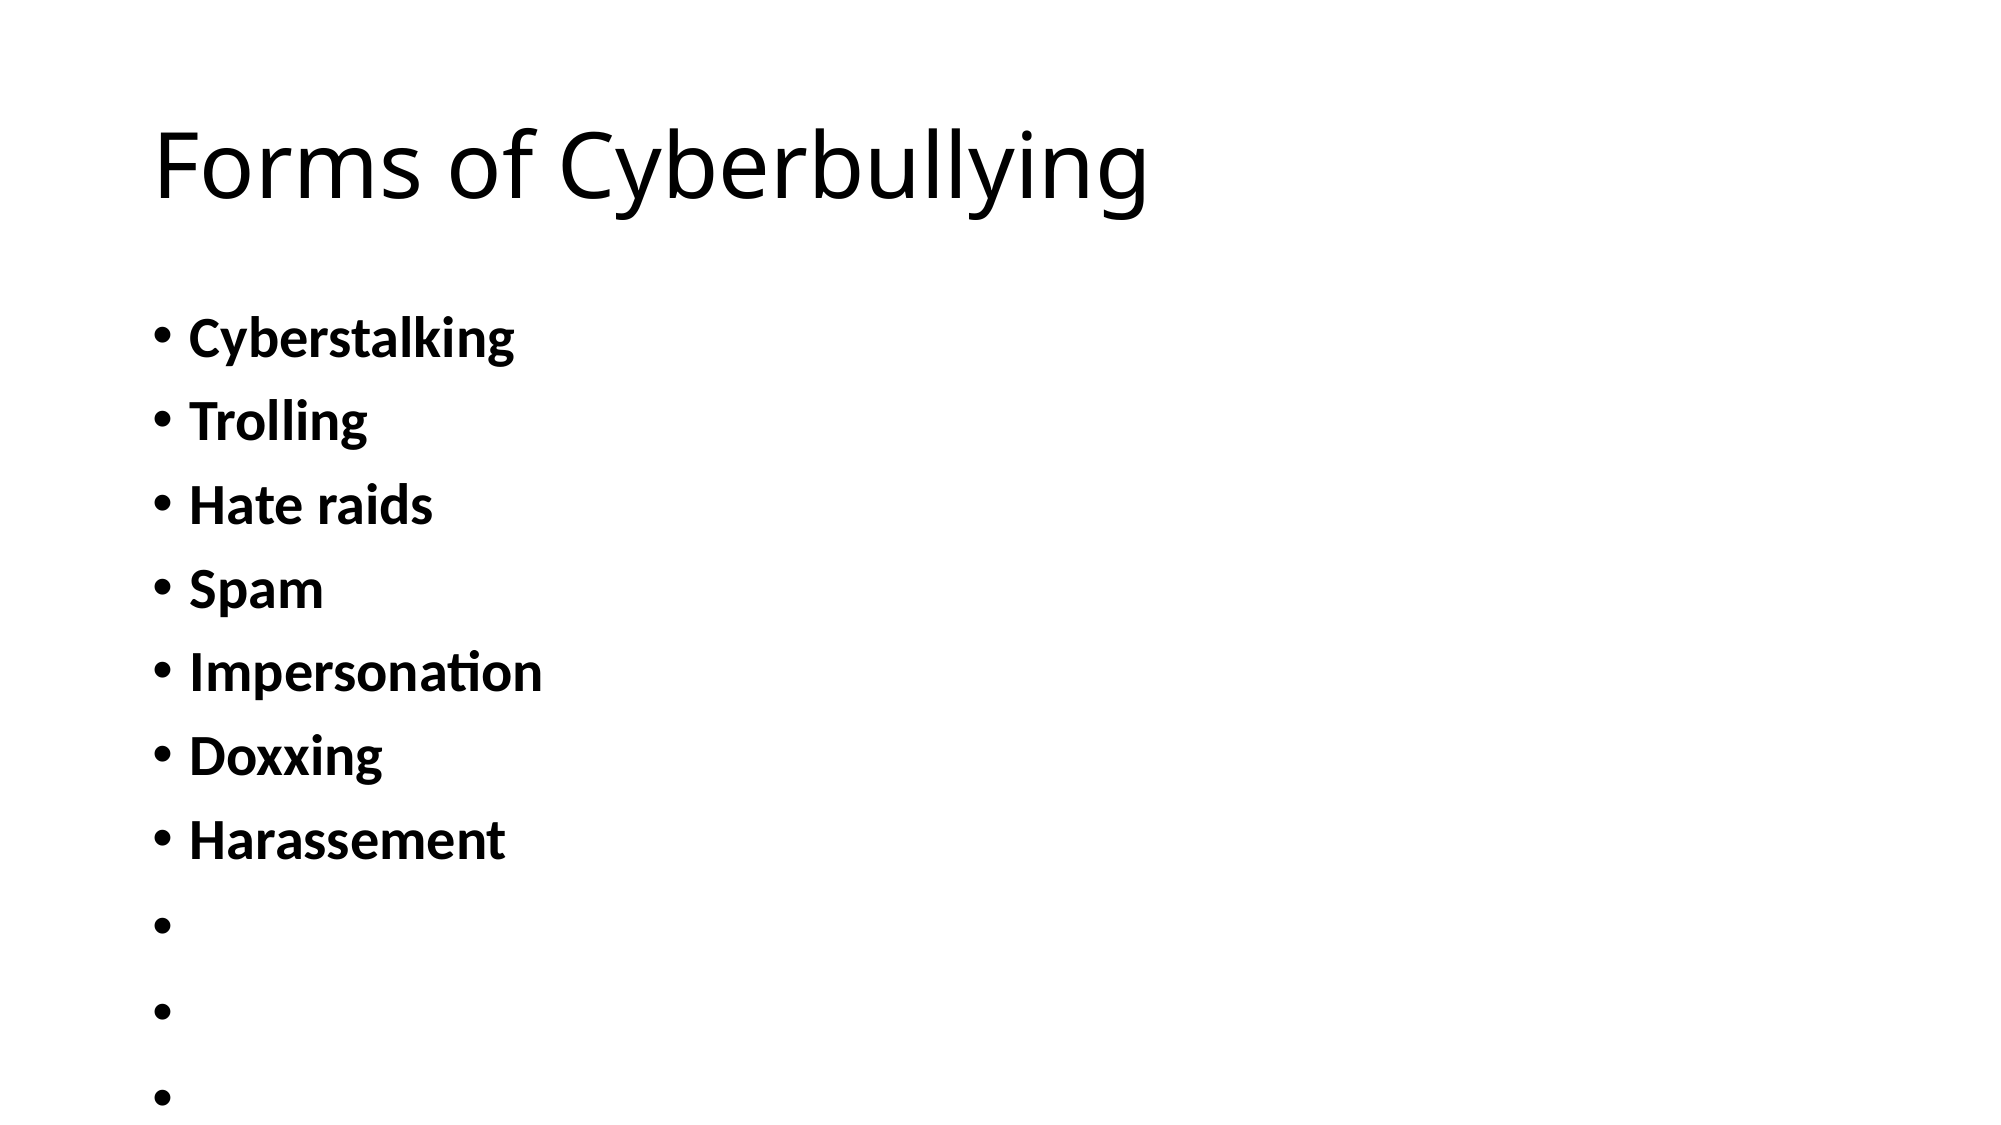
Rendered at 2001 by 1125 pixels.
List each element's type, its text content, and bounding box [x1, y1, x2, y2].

list Cyberstalking Trolling Hate raids Spam Impersonation Doxxing Harassement [137, 299, 1863, 1014]
title Forms of Cyberbullying [137, 59, 1863, 278]
